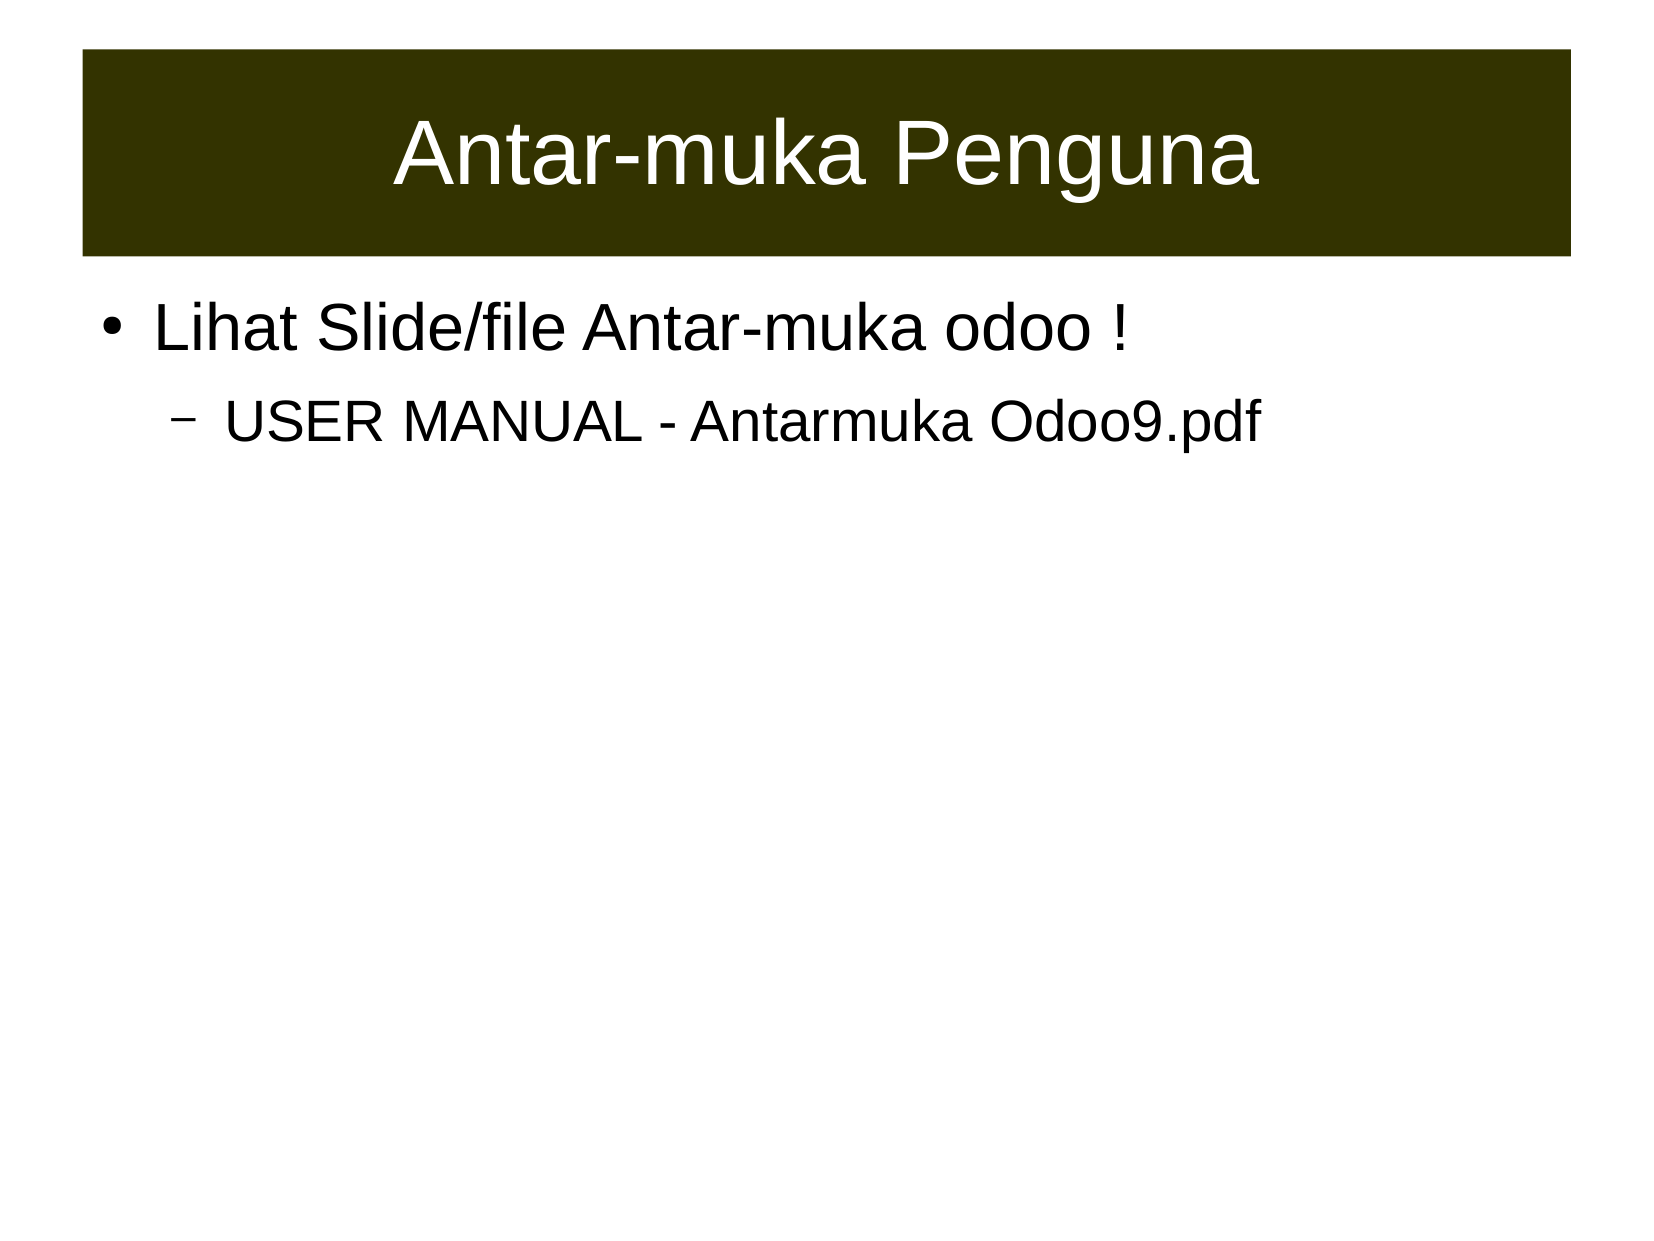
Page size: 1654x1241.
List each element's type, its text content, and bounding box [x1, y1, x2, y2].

title Antar-muka Penguna [82, 49, 1571, 257]
list Lihat Slide/file Antar-muka odoo ! USER MANUAL - Antarmuka Odoo9.pdf [82, 290, 1571, 1010]
